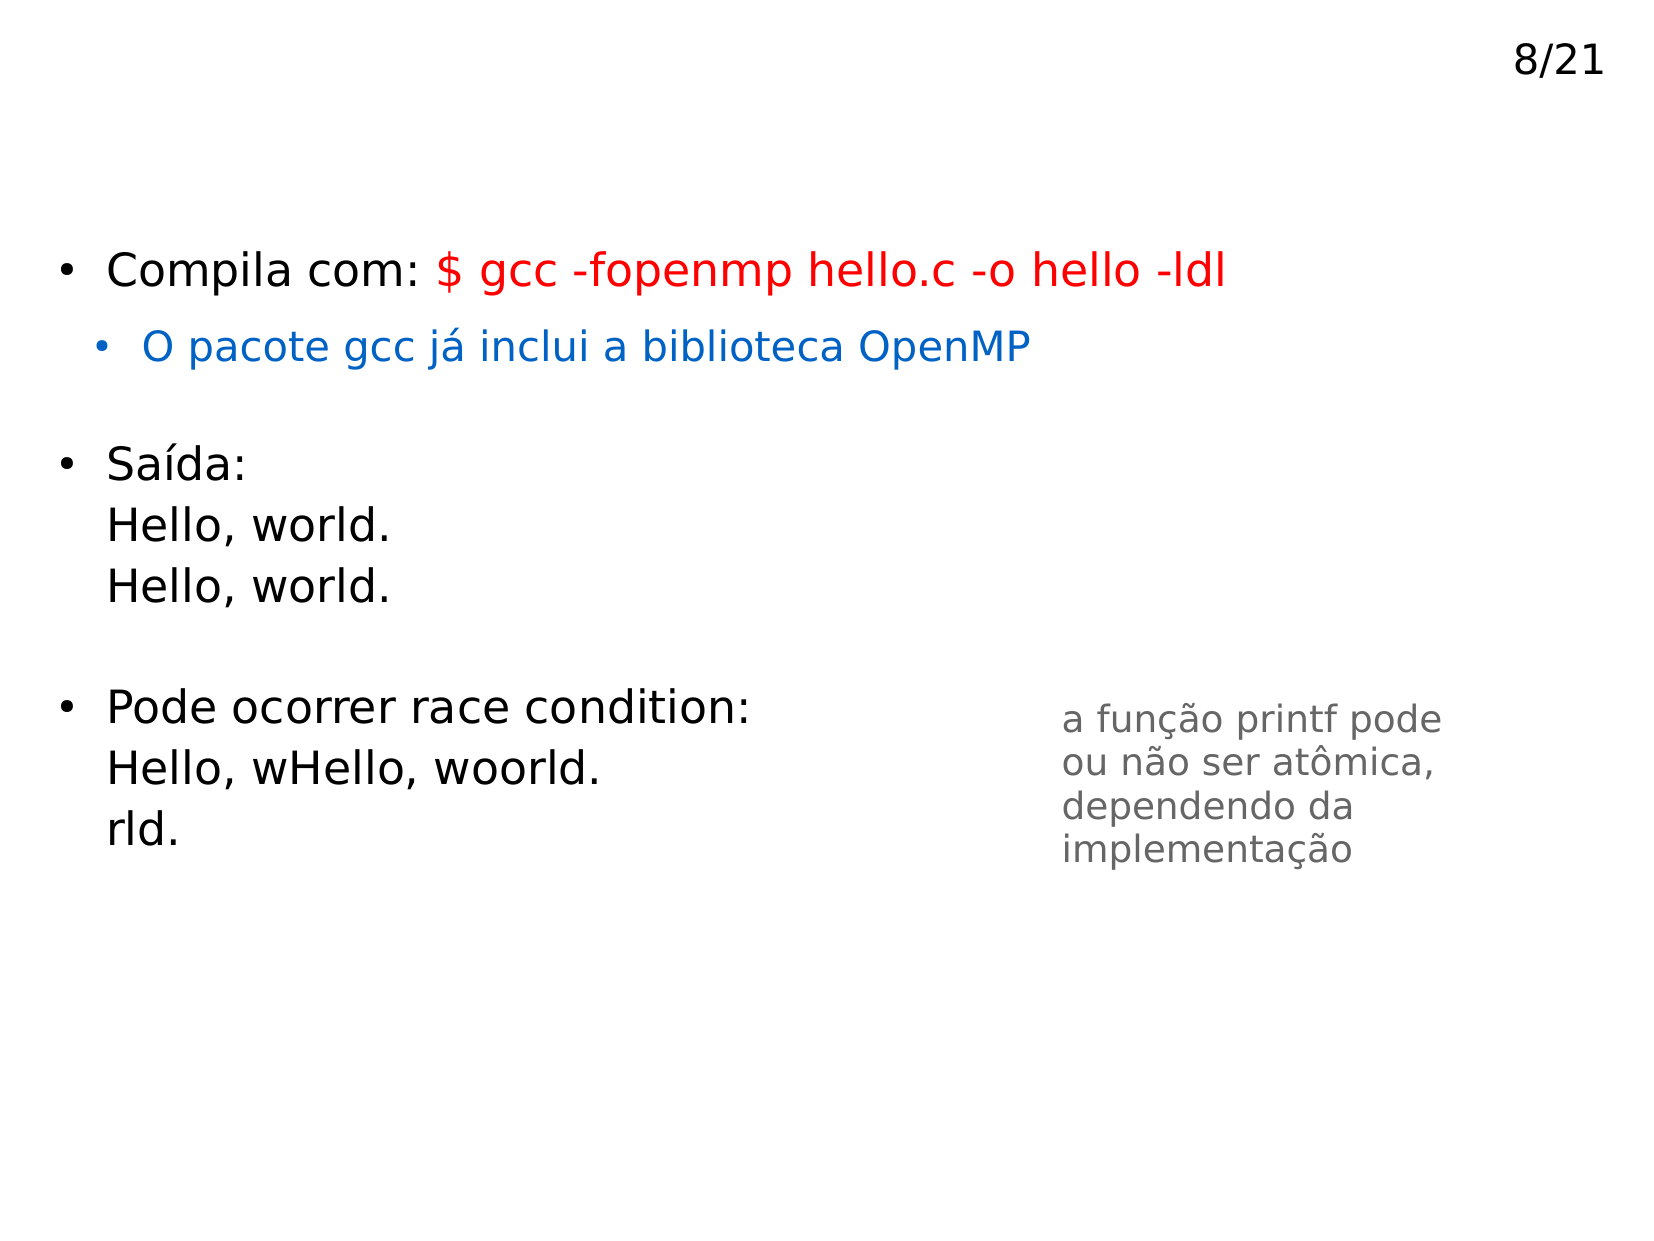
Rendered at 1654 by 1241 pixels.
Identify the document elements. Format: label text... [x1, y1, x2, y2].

text_box a função printf pode ou não ser atômica, dependendo da implementação [1046, 690, 1480, 880]
list Compila com: $ gcc -fopenmp hello.c -o hello -ldl O pacote gcc já inclui a biblioteca OpenMP Saída: Hello, world. Hello, world. Pode ocorrer race condition: Hello, wHello, woorld. rld. [59, 236, 1595, 1211]
